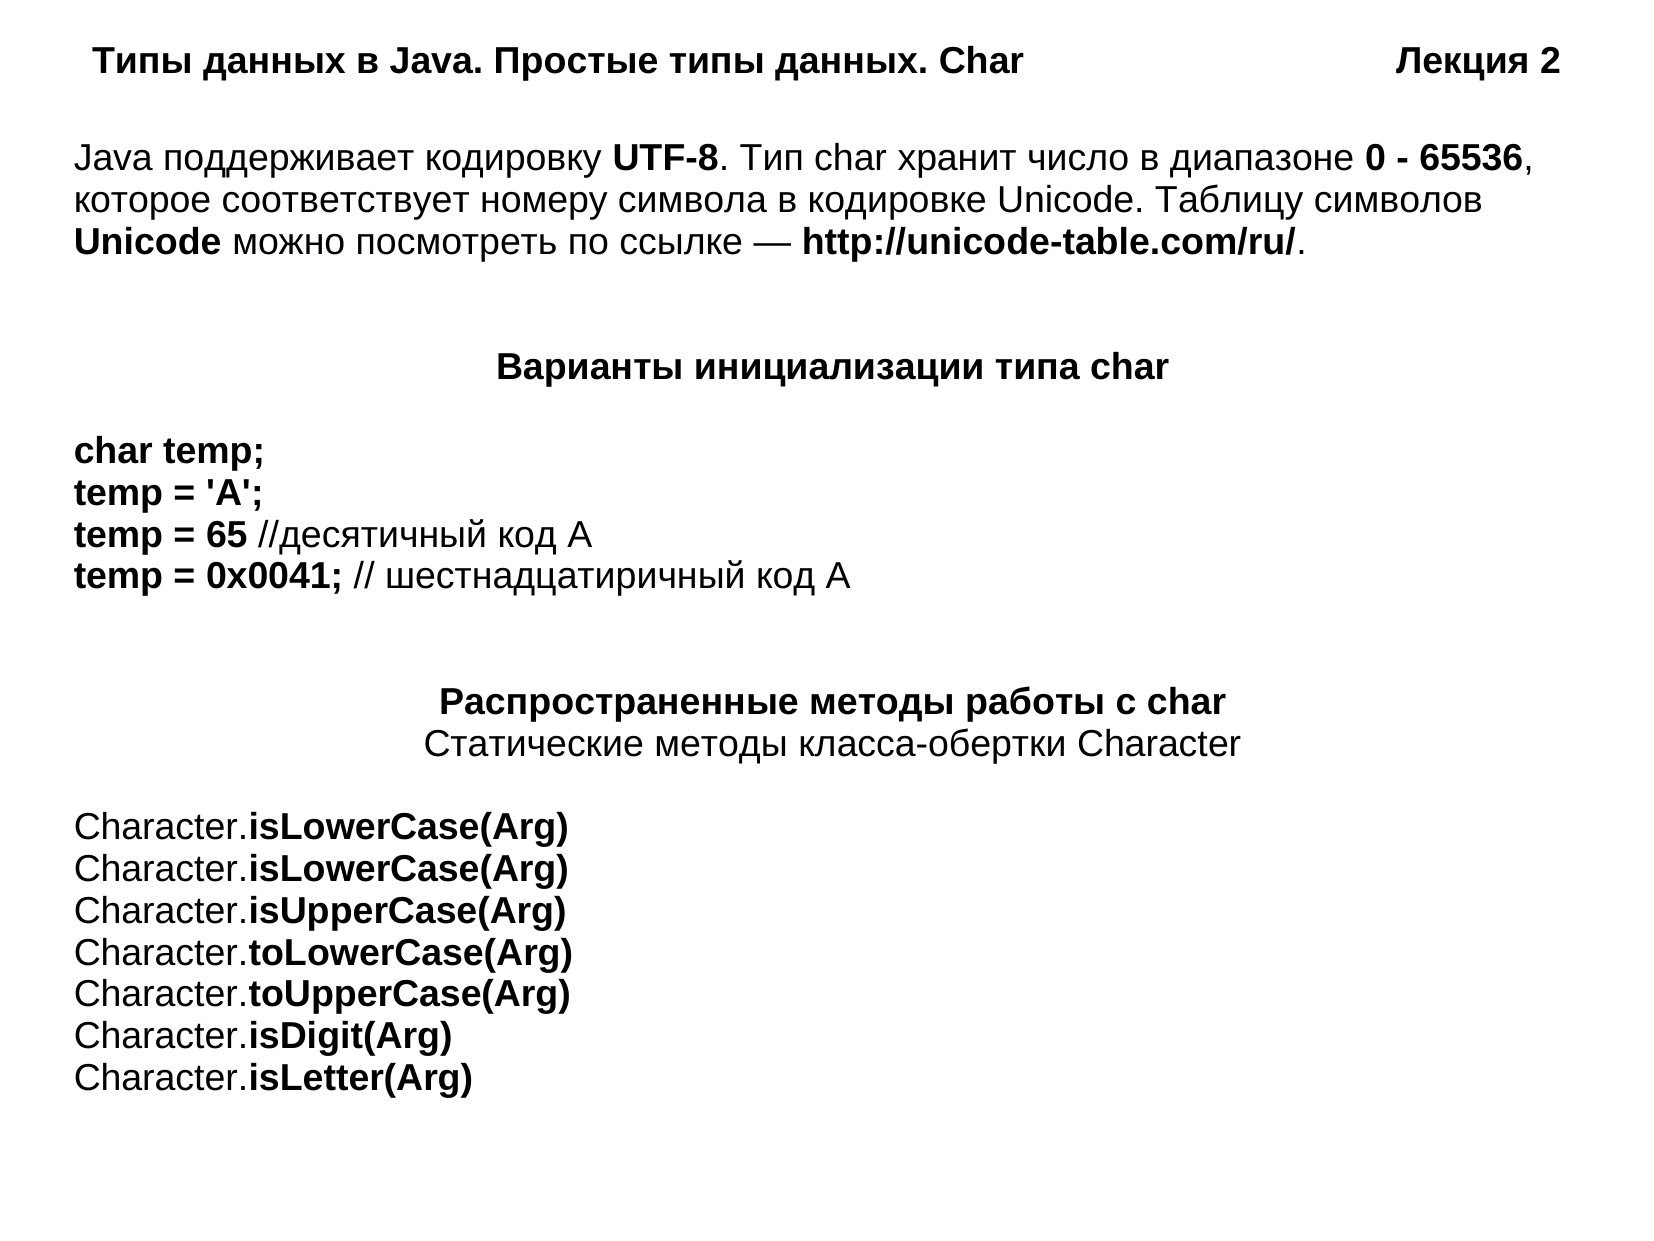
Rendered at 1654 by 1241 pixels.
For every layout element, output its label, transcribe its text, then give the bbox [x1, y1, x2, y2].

text_box Java поддерживает кодировку UTF-8. Тип char хранит число в диапазоне 0 - 65536, которое соответствует номеру символа в кодировке Unicode. Таблицу символов Unicode можно посмотреть по ссылке — http://unicode-table.com/ru/. Варианты инициализации типа char char temp; temp = 'A'; temp = 65 //десятичный код A temp = 0x0041; // шестнадцатиричный код A Распространенные методы работы с char Статические методы класса-обертки Character Character.isLowerCase(Arg) Character.isLowerCase(Arg) Character.isUpperCase(Arg) Character.toLowerCase(Arg) Character.toUpperCase(Arg) Character.isDigit(Arg) Character.isLetter(Arg) [59, 129, 1607, 1149]
text_box Типы данных в Java. Простые типы данных. Char Лекция 2 [82, 25, 1571, 95]
